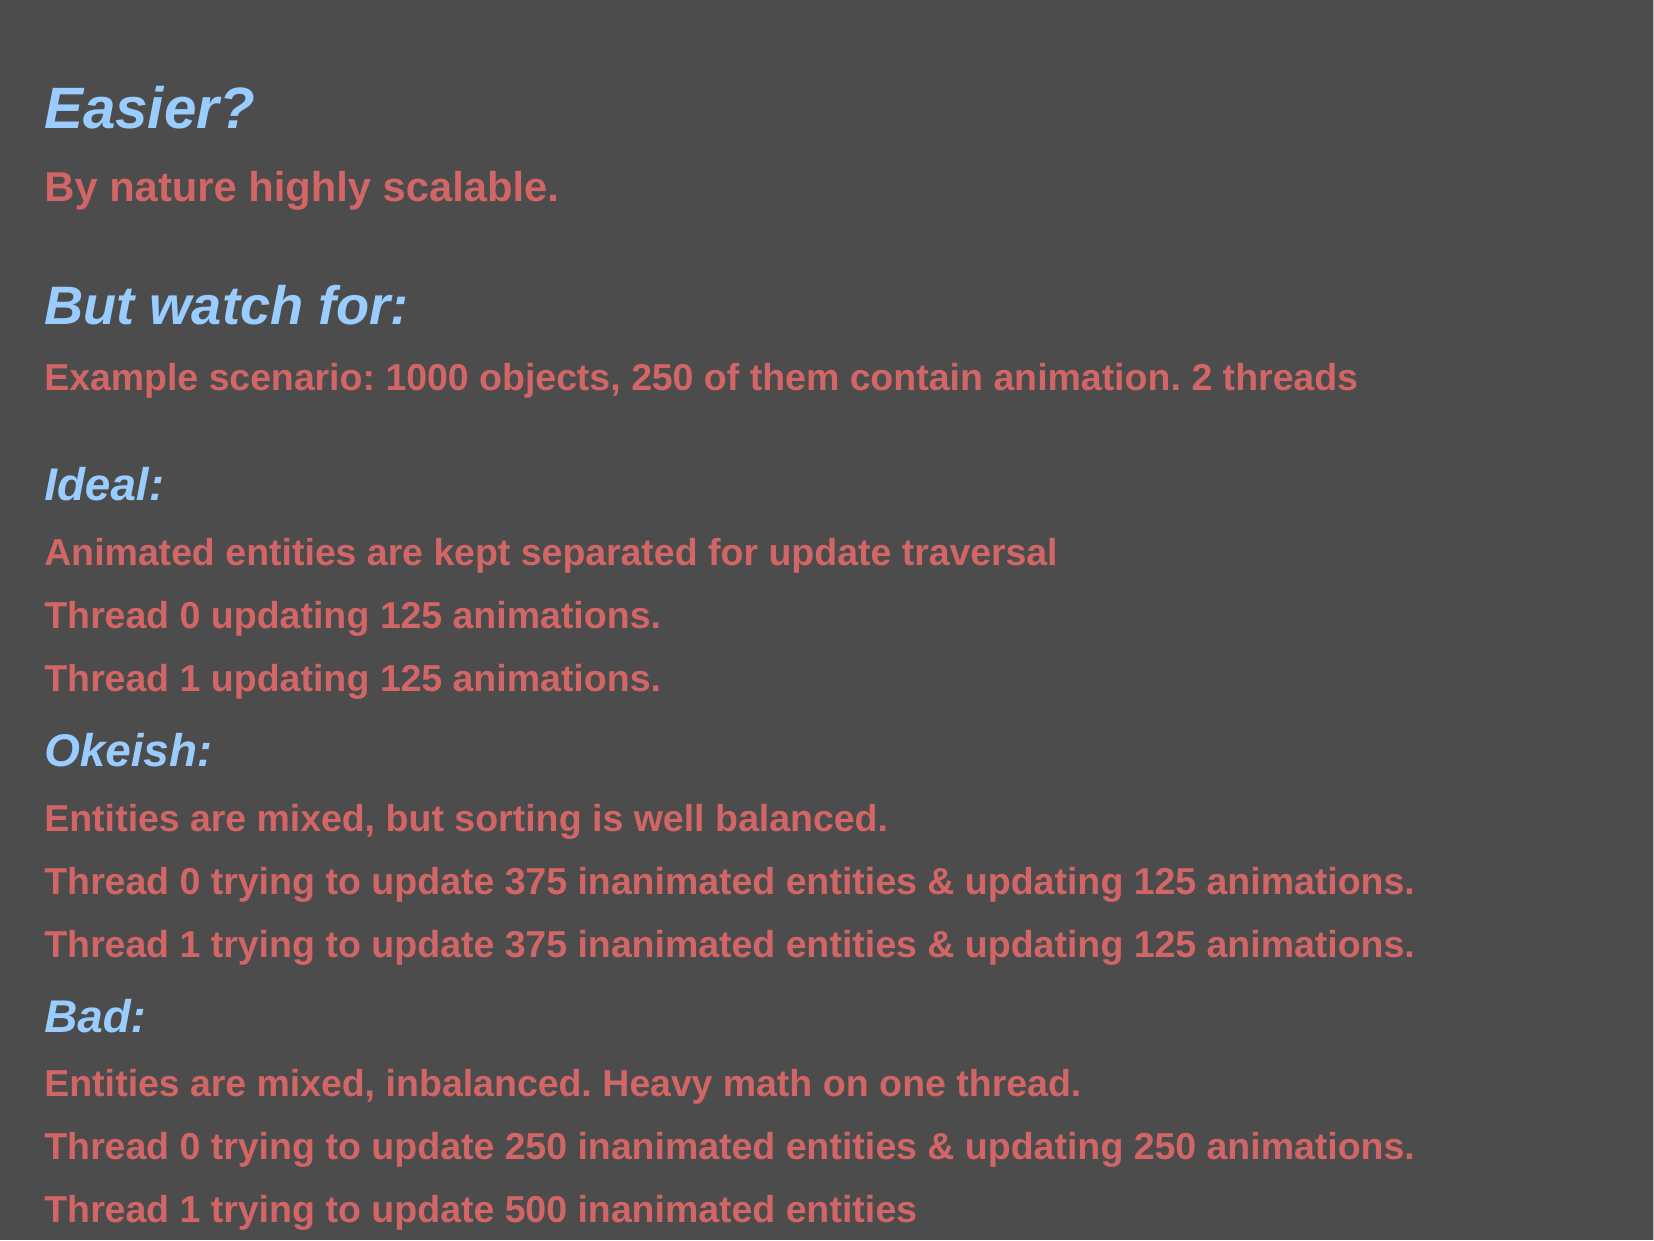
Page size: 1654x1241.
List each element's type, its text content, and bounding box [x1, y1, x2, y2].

text_box Easier? By nature highly scalable. But watch for: Example scenario: 1000 objects, 250 of them contain animation. 2 threads Ideal: Animated entities are kept separated for update traversal Thread 0 updating 125 animations. Thread 1 updating 125 animations. Okeish: Entities are mixed, but sorting is well balanced. Thread 0 trying to update 375 inanimated entities & updating 125 animations. Thread 1 trying to update 375 inanimated entities & updating 125 animations. Bad: Entities are mixed, inbalanced. Heavy math on one thread. Thread 0 trying to update 250 inanimated entities & updating 250 animations. Thread 1 trying to update 500 inanimated entities [29, 35, 1625, 1233]
